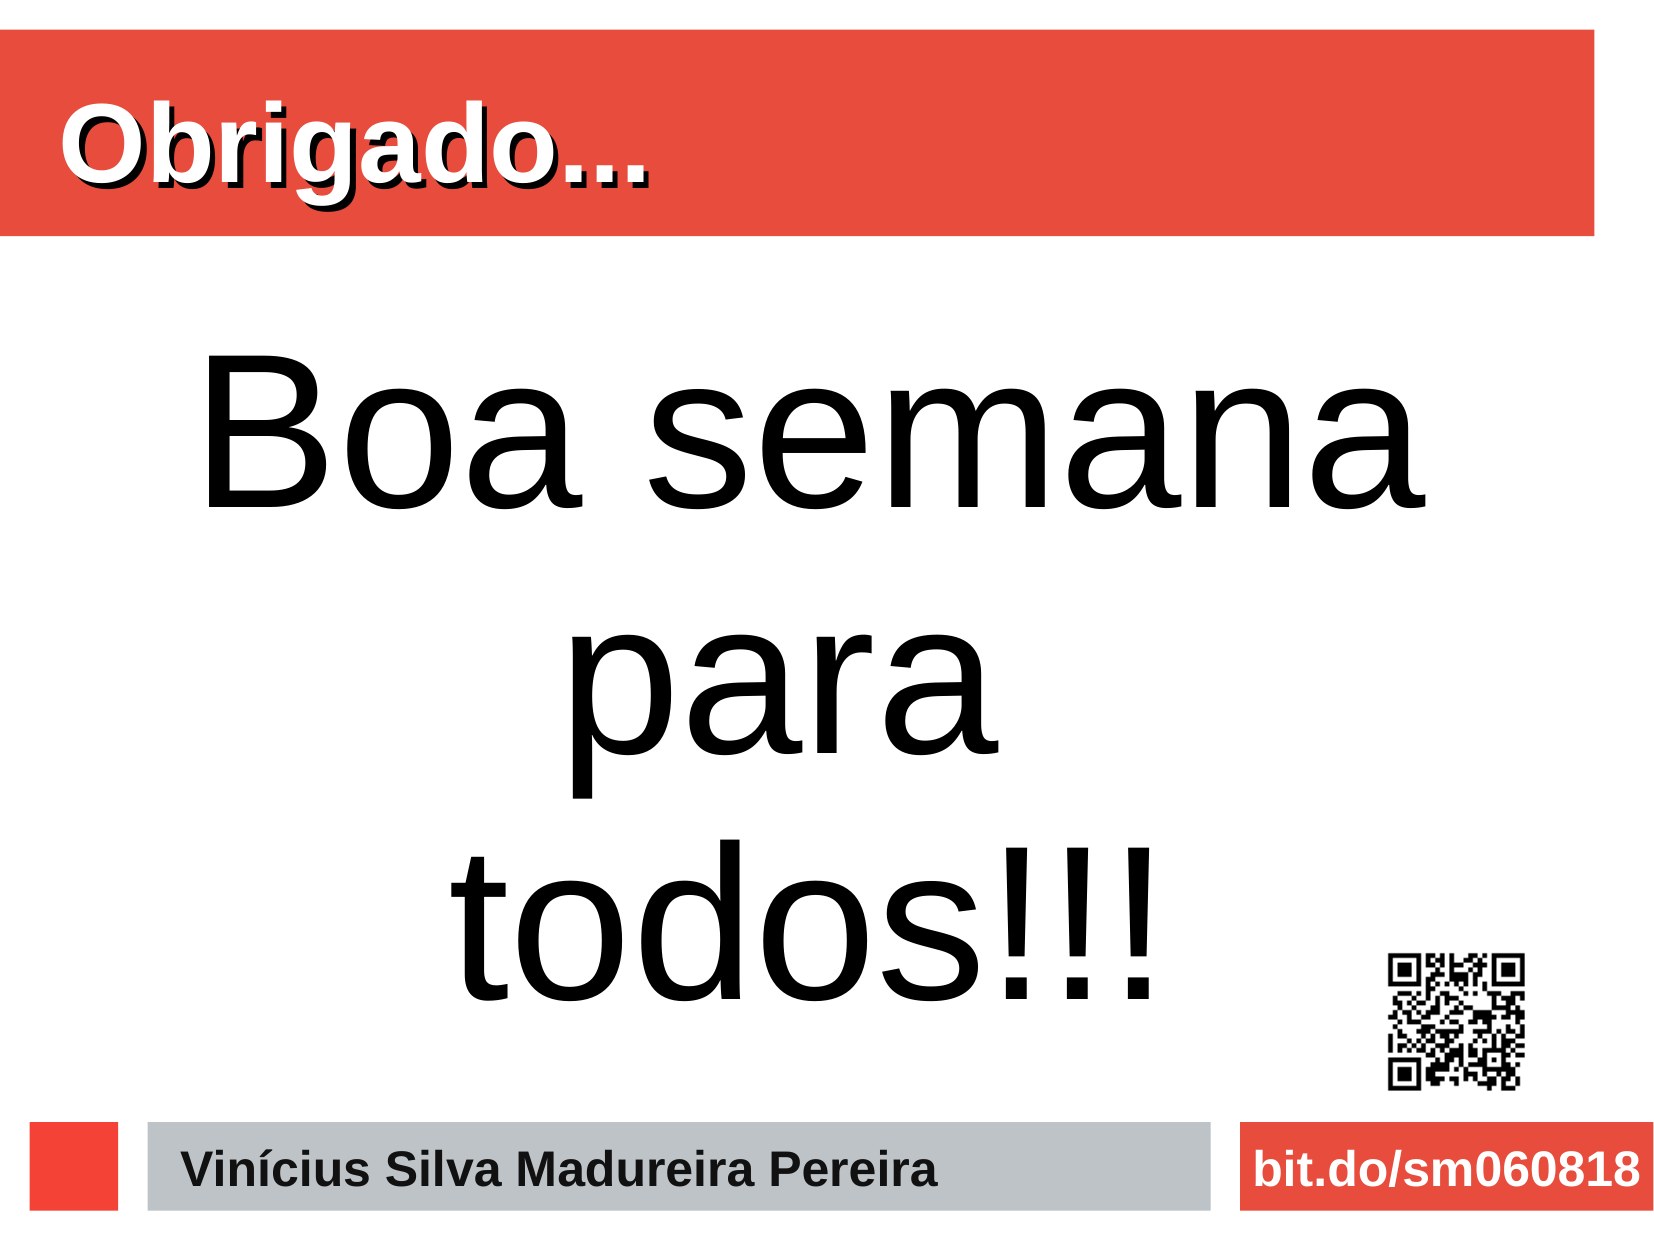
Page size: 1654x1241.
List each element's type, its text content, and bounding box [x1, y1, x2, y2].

text_box Vinícius Silva Madureira Pereira [165, 1133, 1170, 1205]
text_box bit.do/sm060818 [1228, 1133, 1654, 1205]
picture [1379, 944, 1536, 1102]
title Obrigado... [59, 59, 1595, 207]
text_box Boa semana para todos!!! [70, 301, 1548, 1087]
